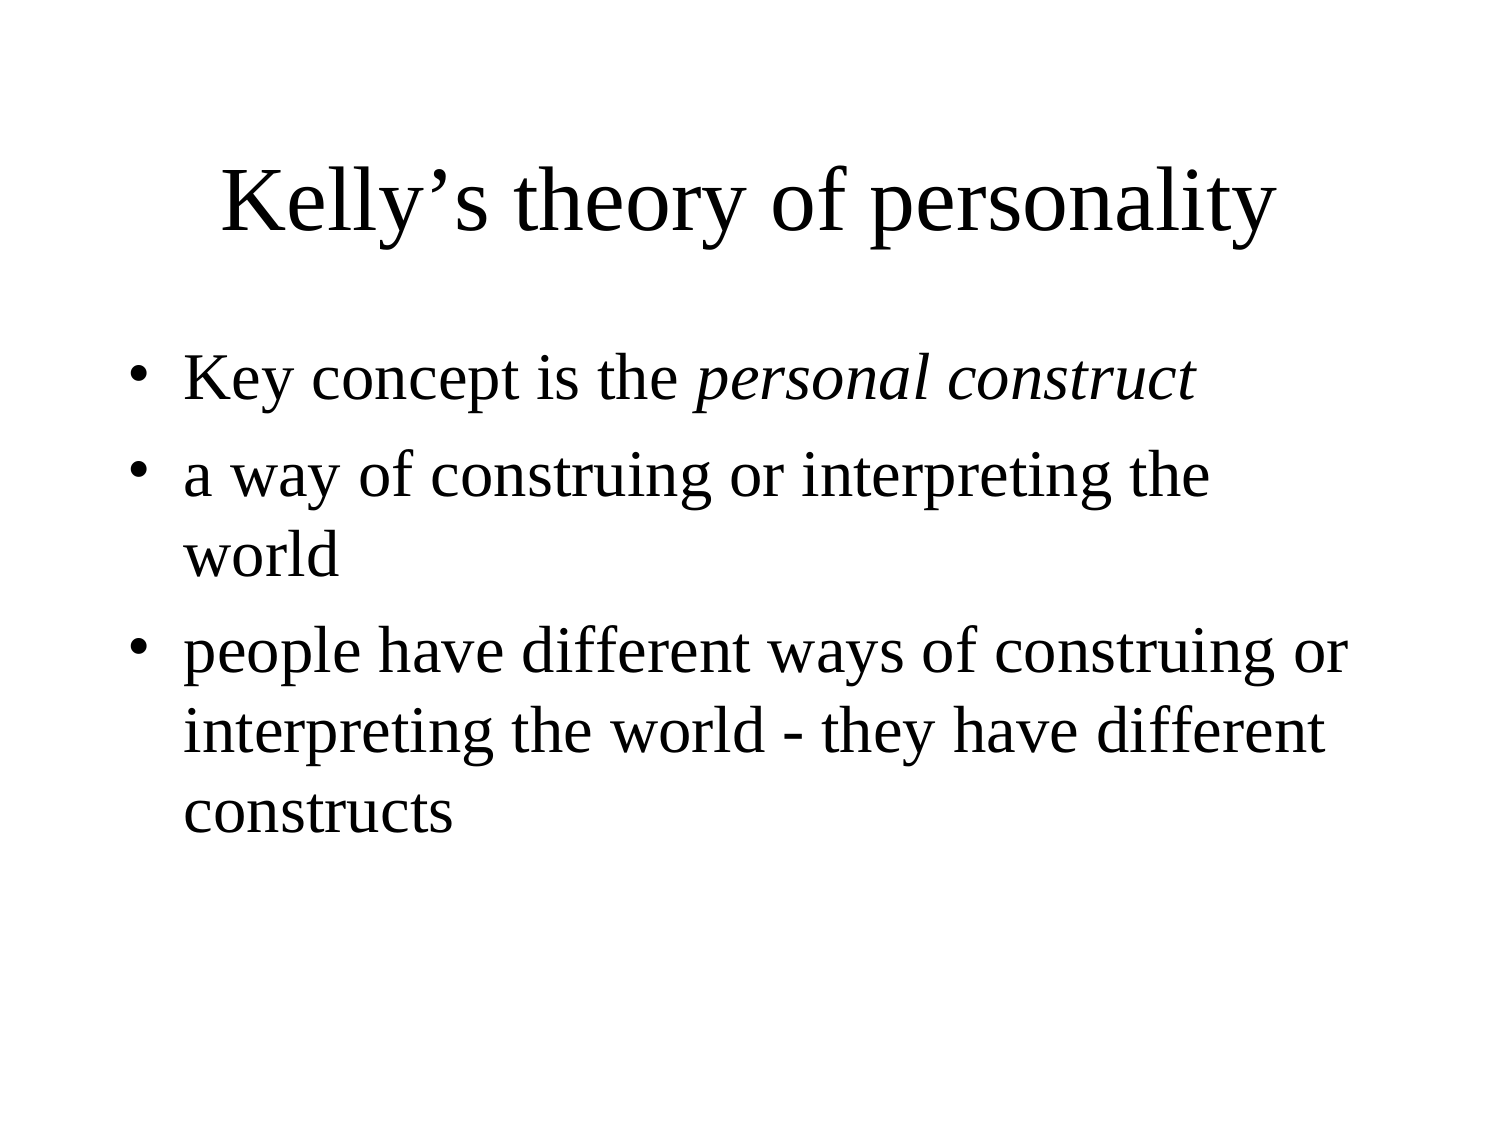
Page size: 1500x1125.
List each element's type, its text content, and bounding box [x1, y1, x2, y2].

title Kelly’s theory of personality [112, 99, 1388, 288]
list Key concept is the personal construct a way of construing or interpreting the world people have different ways of construing or interpreting the world - they have different constructs [112, 324, 1388, 1000]
